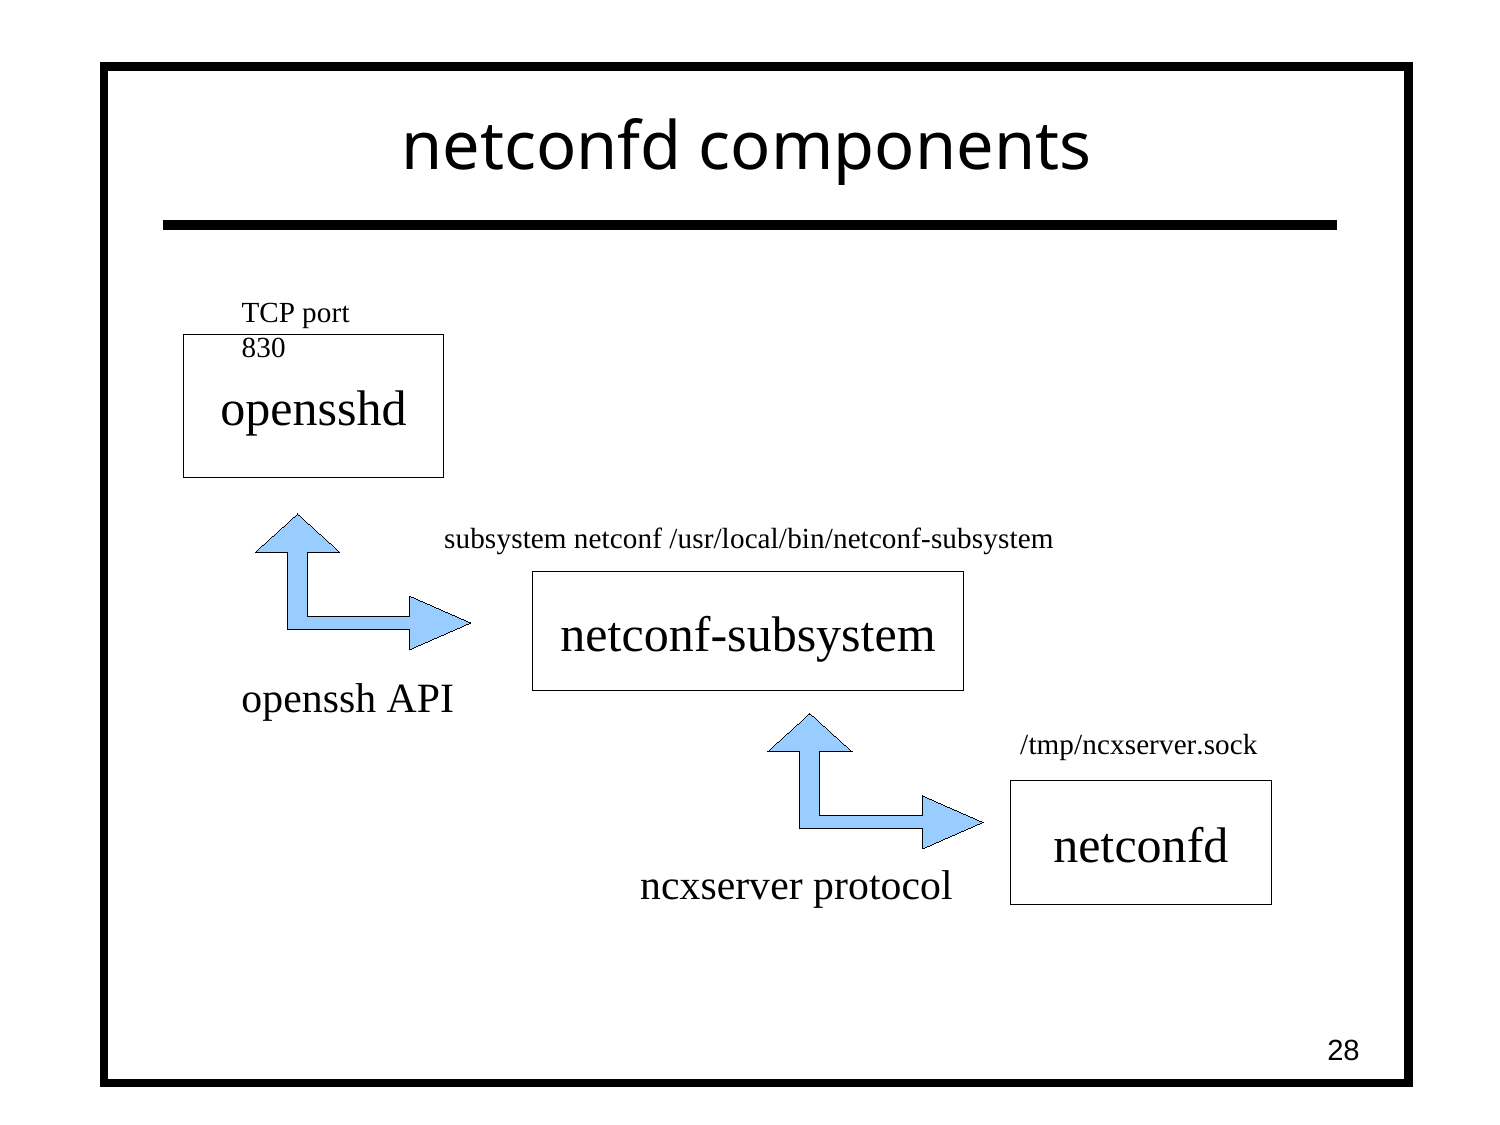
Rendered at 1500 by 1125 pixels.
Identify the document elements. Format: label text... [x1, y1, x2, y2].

text_box netconfd [1010, 780, 1272, 905]
text_box ncxserver protocol [625, 850, 967, 916]
text_box netconf-subsystem [532, 571, 964, 691]
text_box /tmp/ncxserver.sock [1005, 718, 1272, 768]
title netconfd components [162, 82, 1332, 206]
text_box [767, 713, 984, 849]
text_box [255, 513, 471, 650]
text_box TCP port 830 [226, 285, 416, 336]
text_box opensshd [183, 334, 444, 478]
text_box subsystem netconf /usr/local/bin/netconf-subsystem [429, 512, 1089, 563]
text_box openssh API [226, 663, 470, 729]
